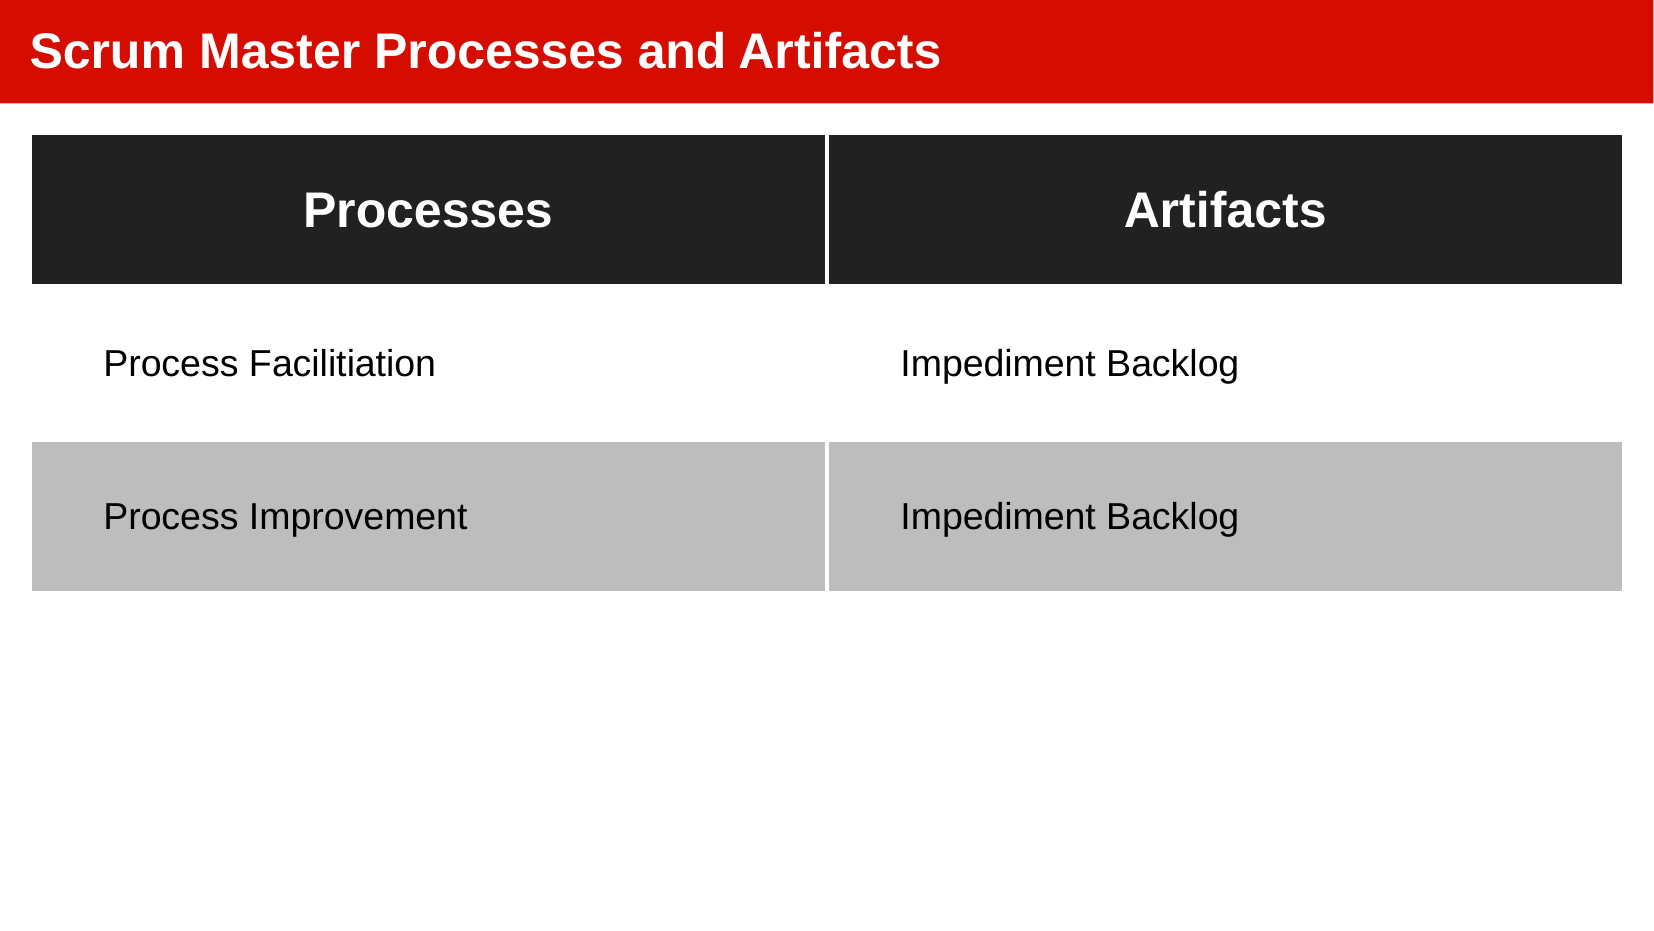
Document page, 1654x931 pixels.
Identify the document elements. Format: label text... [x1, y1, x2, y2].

table_cell [32, 749, 825, 899]
table_cell Impediment Backlog [829, 442, 1622, 591]
table_cell [829, 749, 1622, 899]
table_cell [32, 595, 825, 745]
table_cell Process Improvement [32, 442, 825, 591]
table_cell Impediment Backlog [829, 288, 1622, 438]
table_header Artifacts [829, 135, 1622, 284]
table_cell Process Facilitiation [32, 288, 825, 438]
table_cell [829, 595, 1622, 745]
title Scrum Master Processes and Artifacts [0, 0, 1654, 104]
table_header Processes [32, 135, 825, 284]
